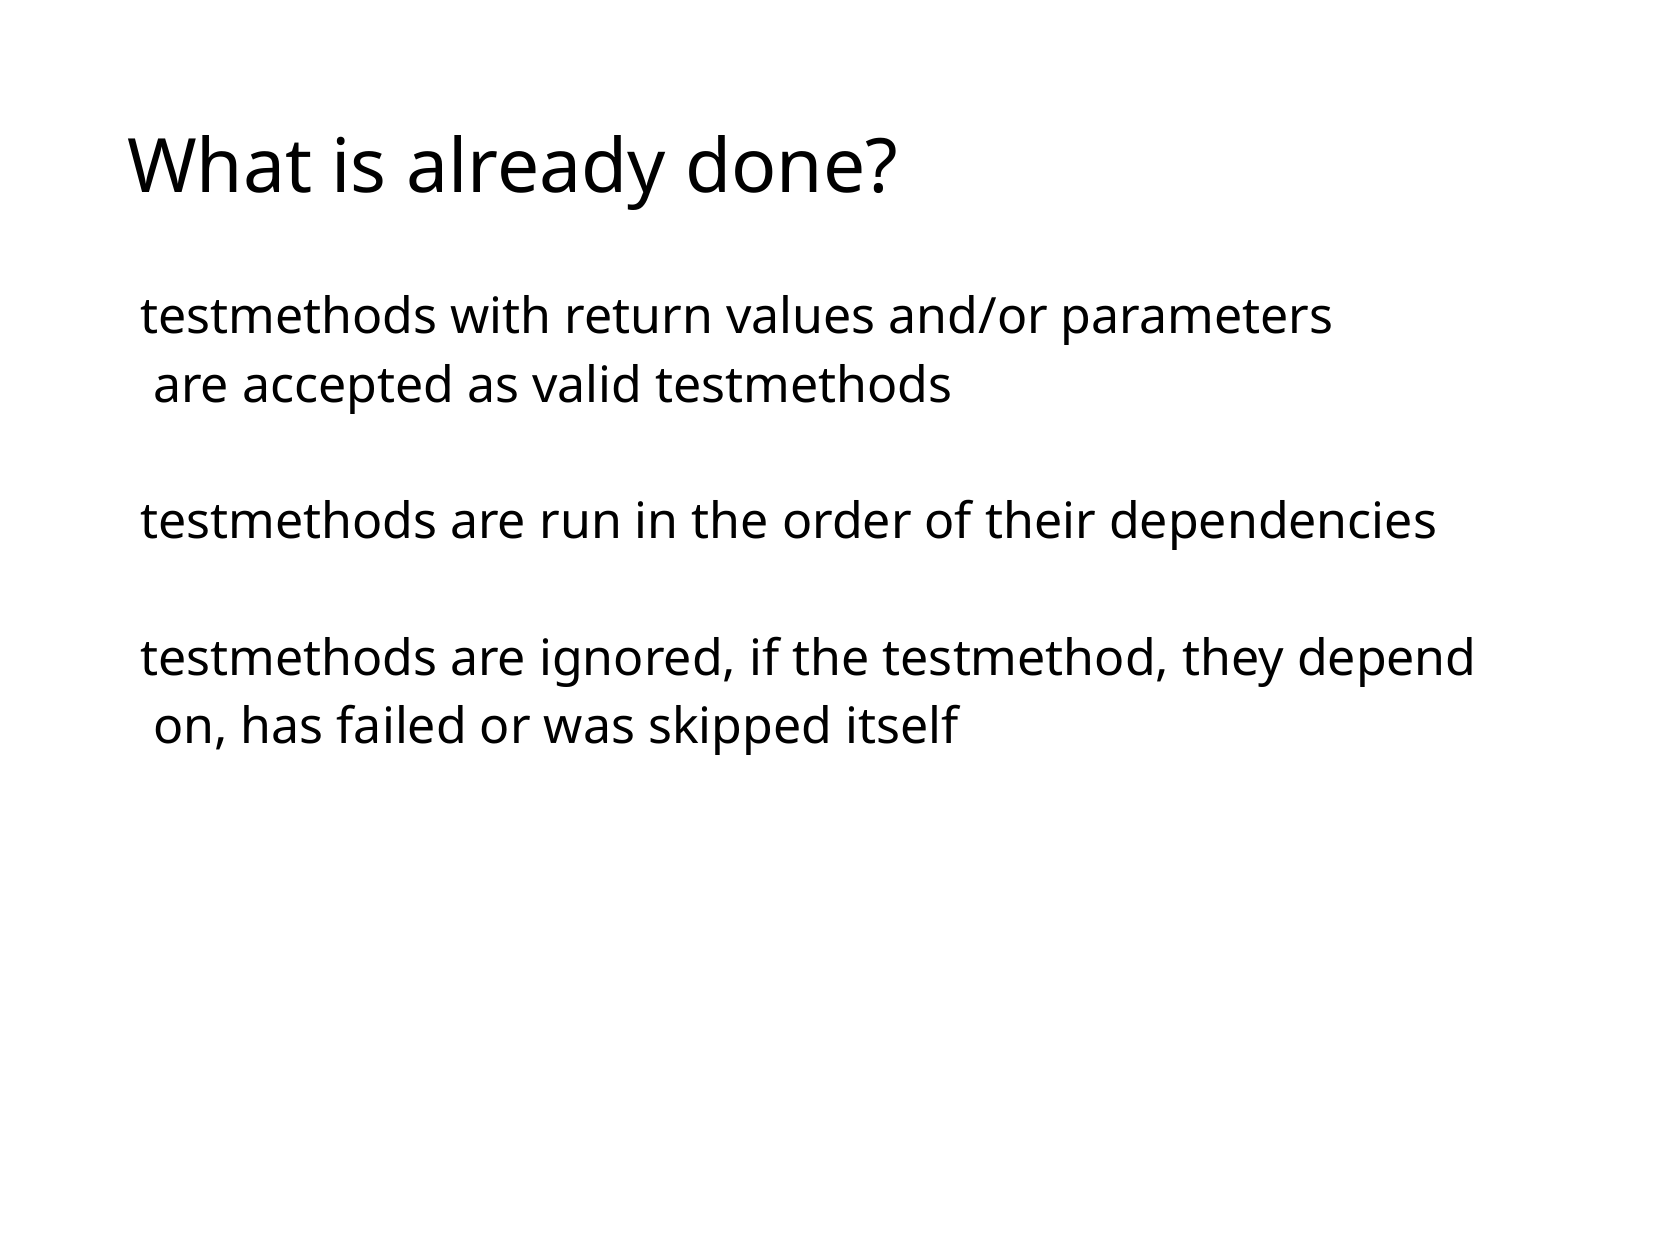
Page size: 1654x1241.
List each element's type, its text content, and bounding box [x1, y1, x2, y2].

text_box testmethods with return values and/or parameters are accepted as valid testmethods testmethods are run in the order of their dependencies testmethods are ignored, if the testmethod, they depend on, has failed or was skipped itself [112, 272, 1501, 694]
text_box What is already done? [112, 104, 1501, 208]
